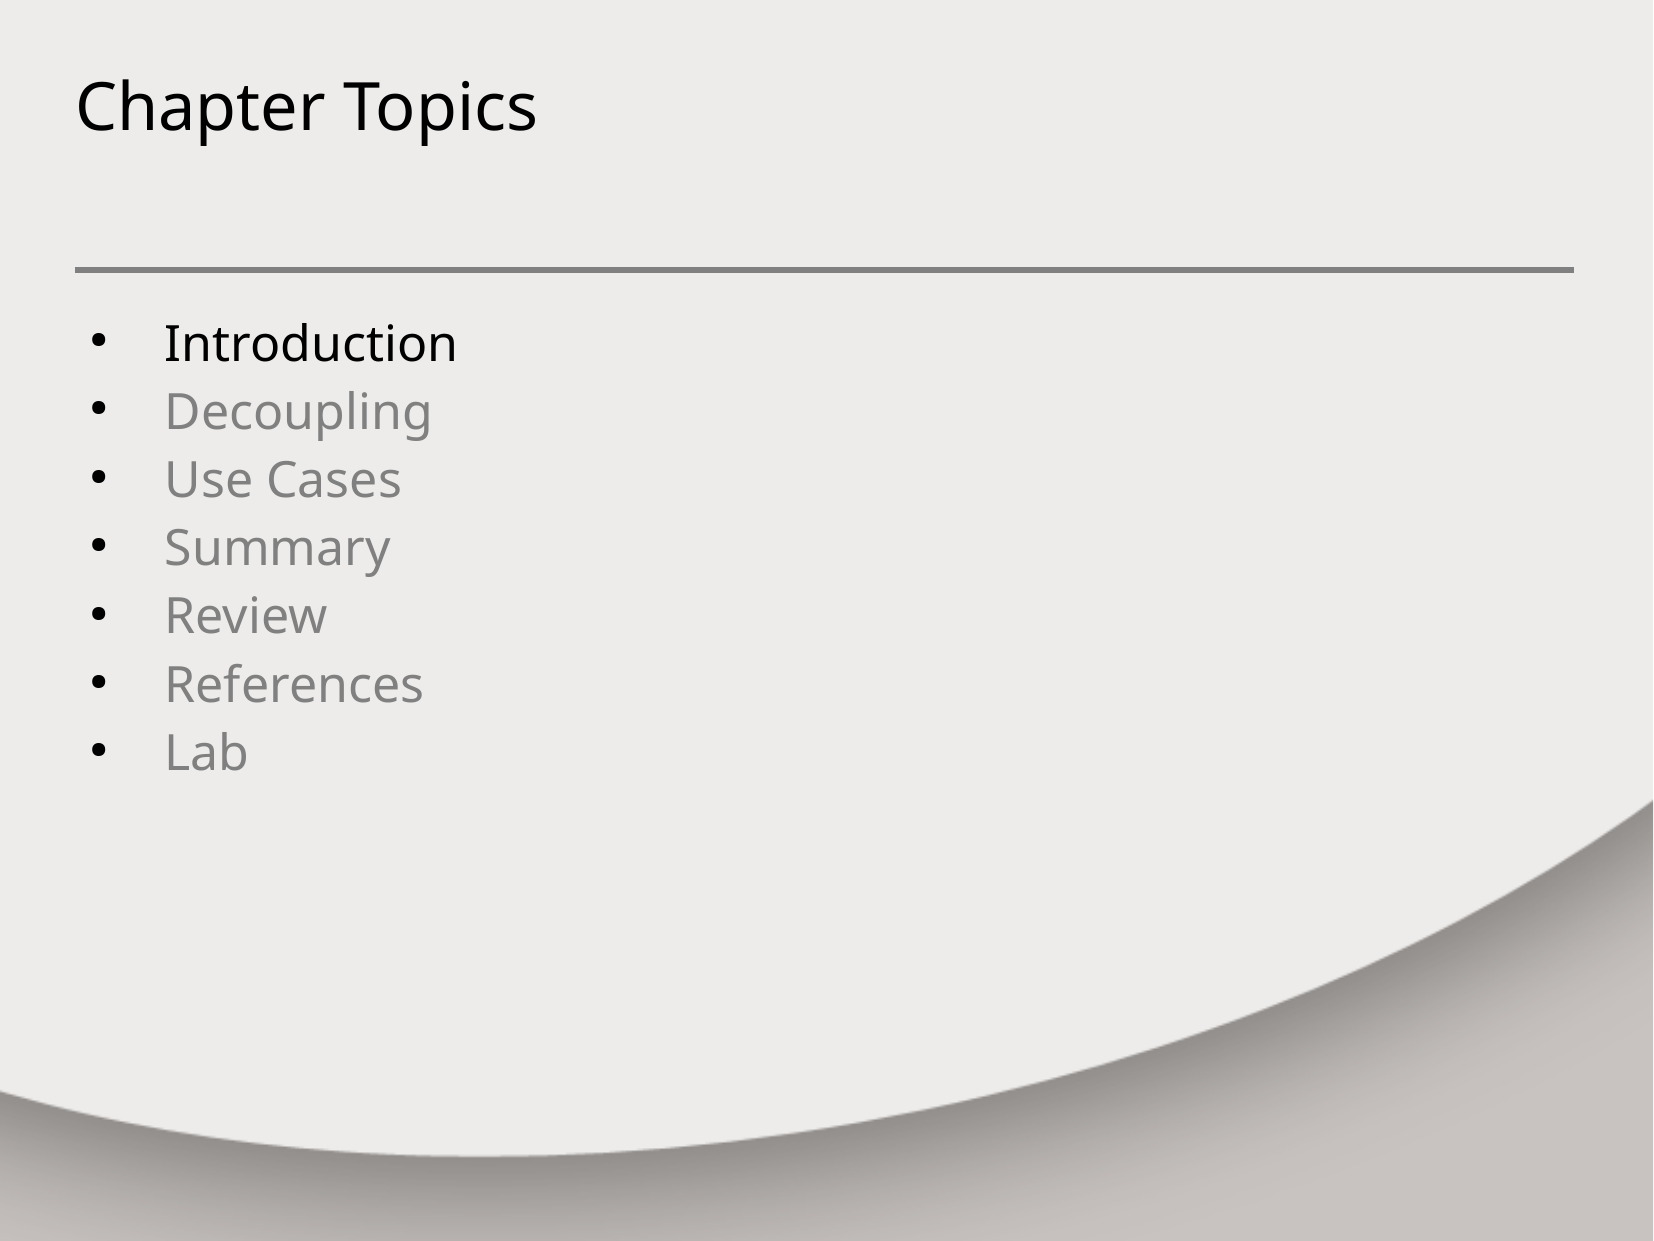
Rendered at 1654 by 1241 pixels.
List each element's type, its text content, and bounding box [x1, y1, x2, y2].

title Chapter Topics [74, 75, 1575, 226]
picture [0, 0, 1654, 1241]
text_box Introduction Decoupling Use Cases Summary Review References Lab [74, 300, 1575, 1163]
